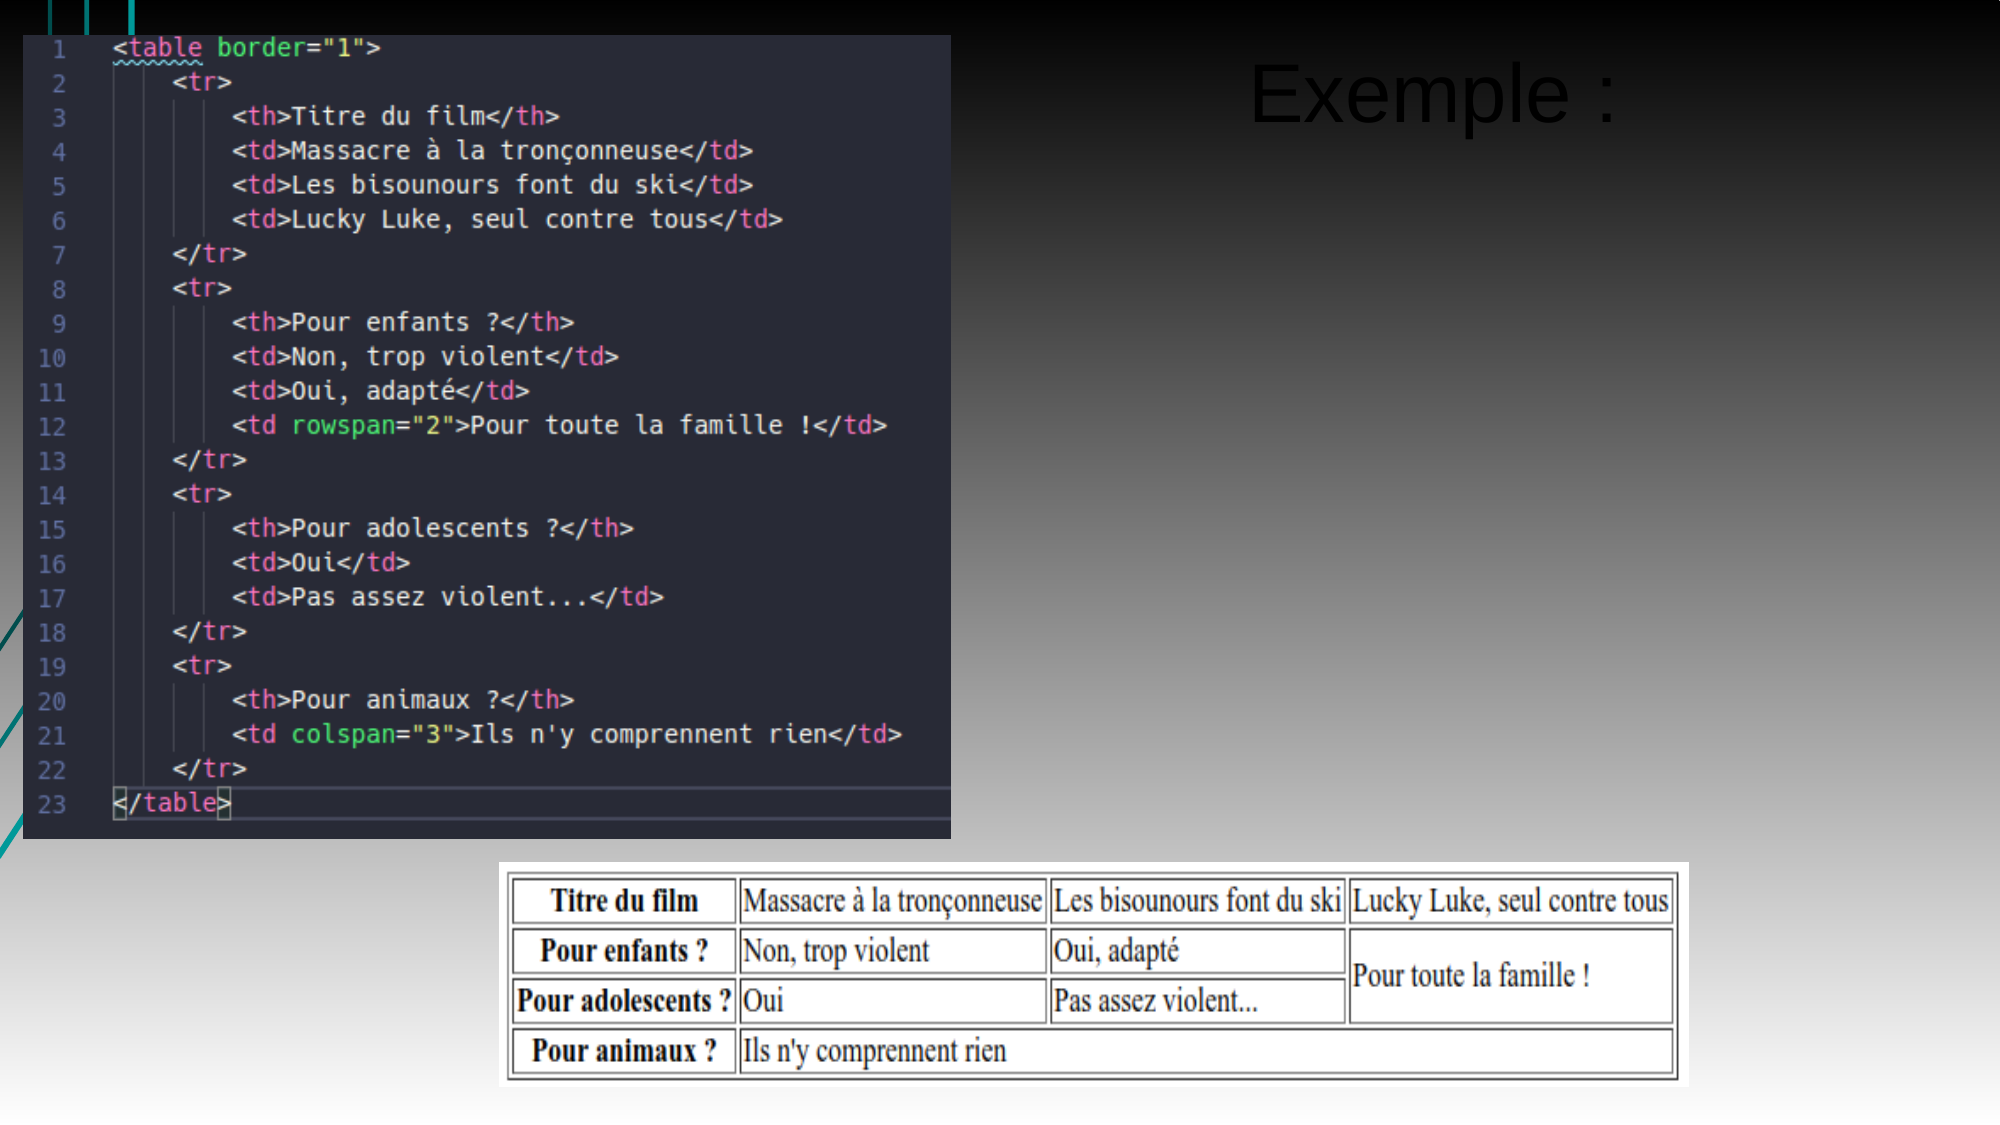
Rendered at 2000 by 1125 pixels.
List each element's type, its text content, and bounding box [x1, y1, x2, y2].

picture [499, 862, 1689, 1087]
title Exemple : [951, 45, 1900, 185]
picture [23, 35, 951, 839]
